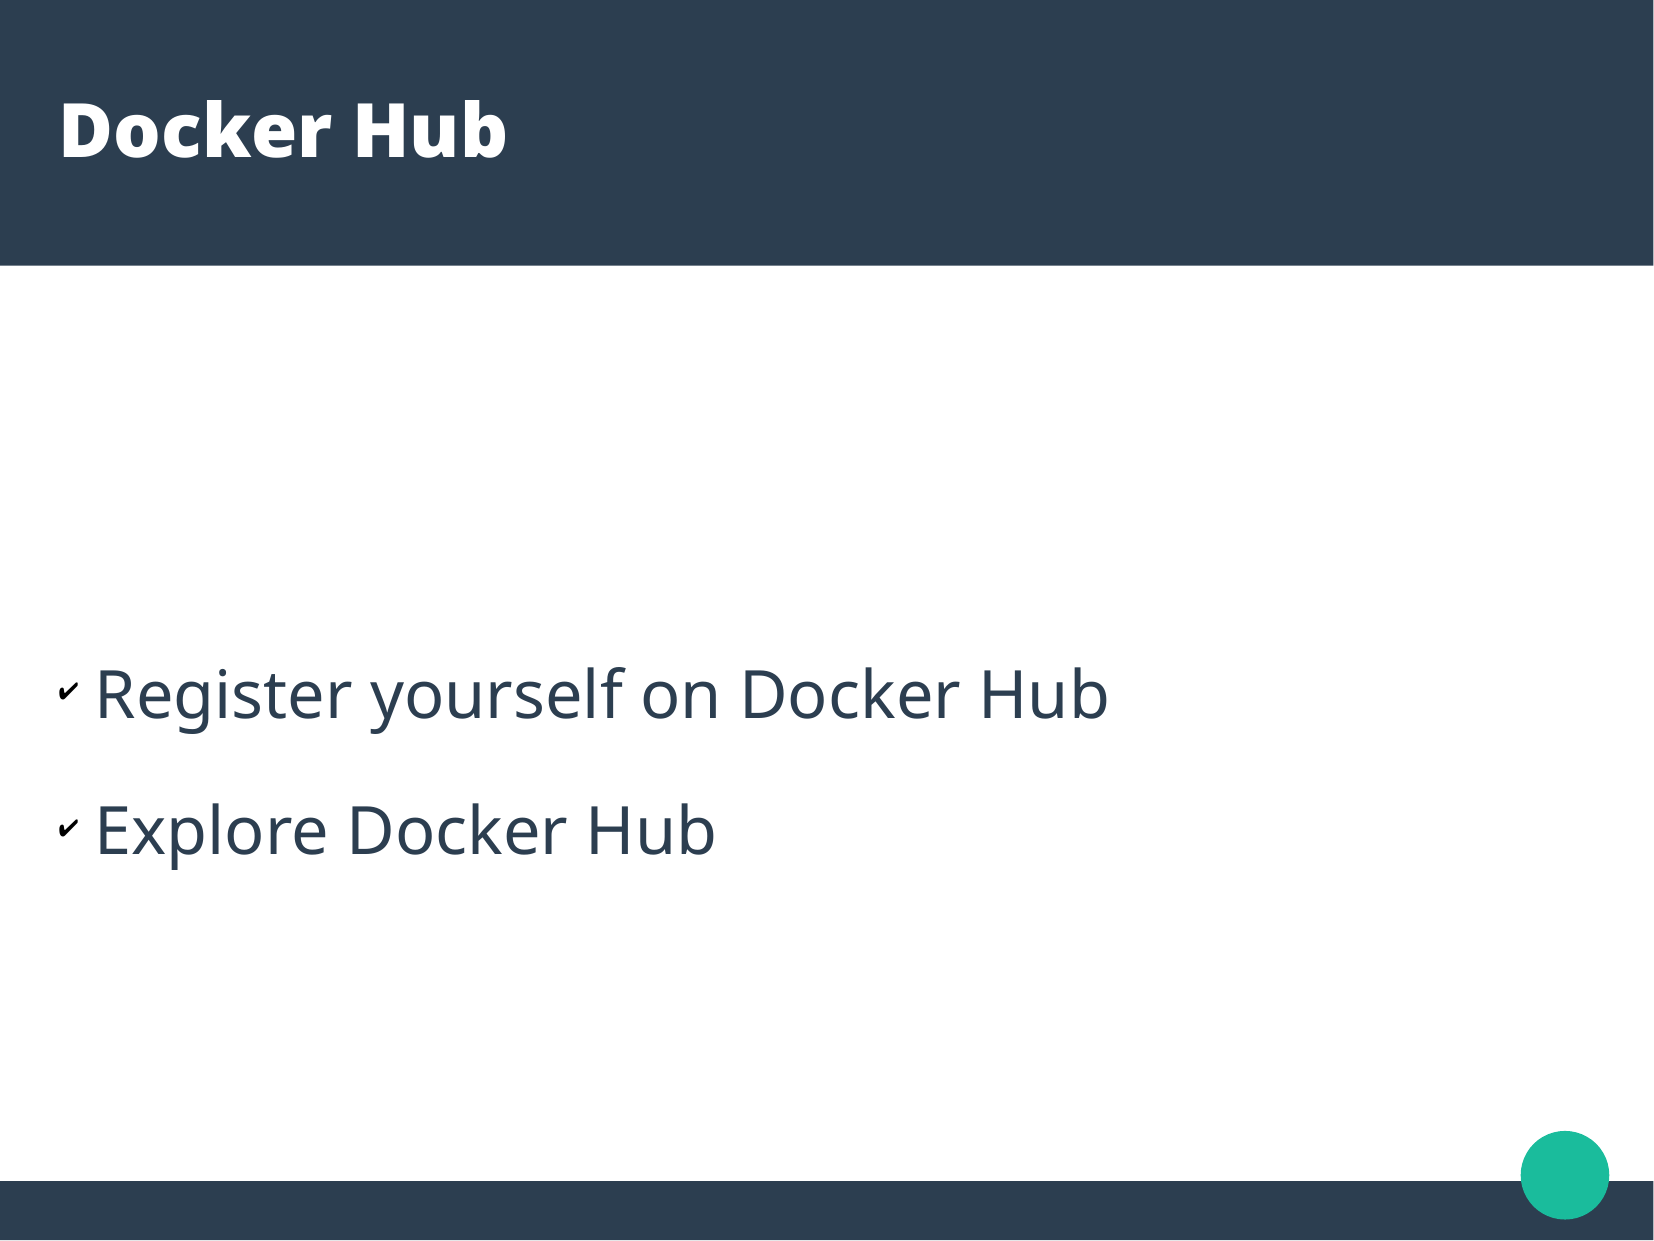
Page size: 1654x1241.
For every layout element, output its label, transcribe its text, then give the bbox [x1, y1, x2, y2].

title Docker Hub [59, 40, 1595, 216]
subtitle Register yourself on Docker Hub Explore Docker Hub [59, 291, 1595, 1186]
